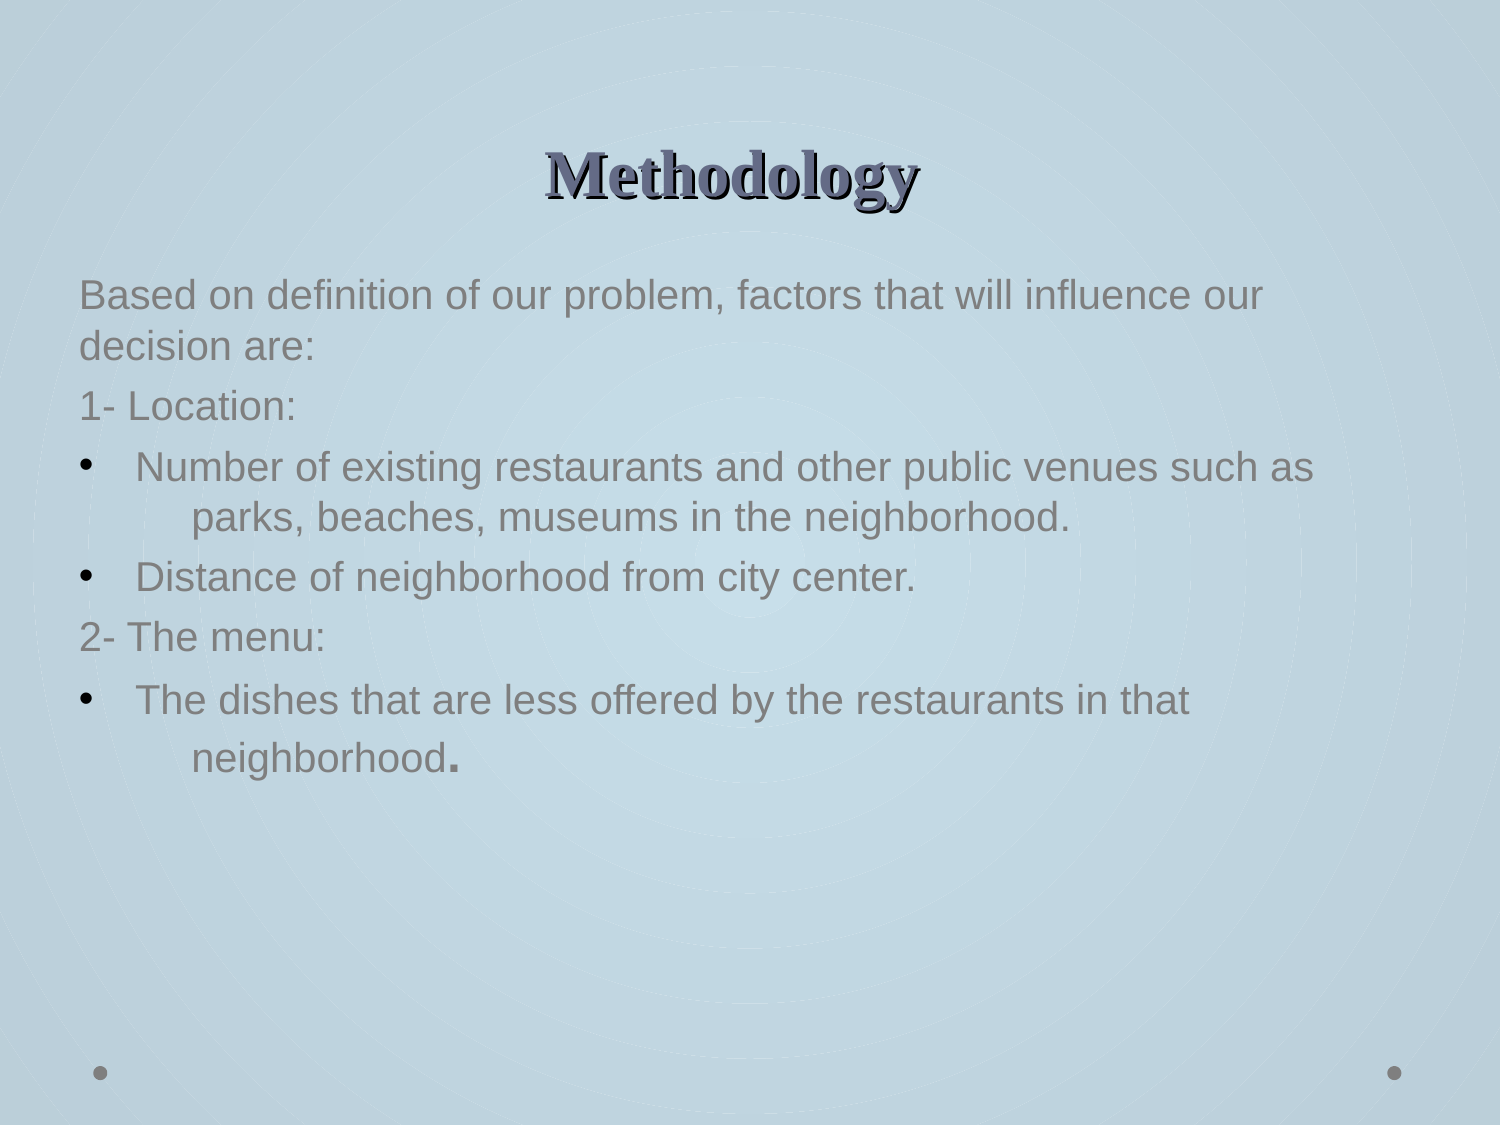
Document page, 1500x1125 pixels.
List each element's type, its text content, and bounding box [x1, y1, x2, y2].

list Based on definition of our problem, factors that will influence our decision are: 1- Location: Number of existing restaurants and other public venues such as parks, beaches, museums in the neighborhood. Distance of neighborhood from city center. 2- The menu: The dishes that are less offered by the restaurants in that neighborhood. [63, 260, 1414, 1004]
title Methodology [57, 8, 1408, 218]
